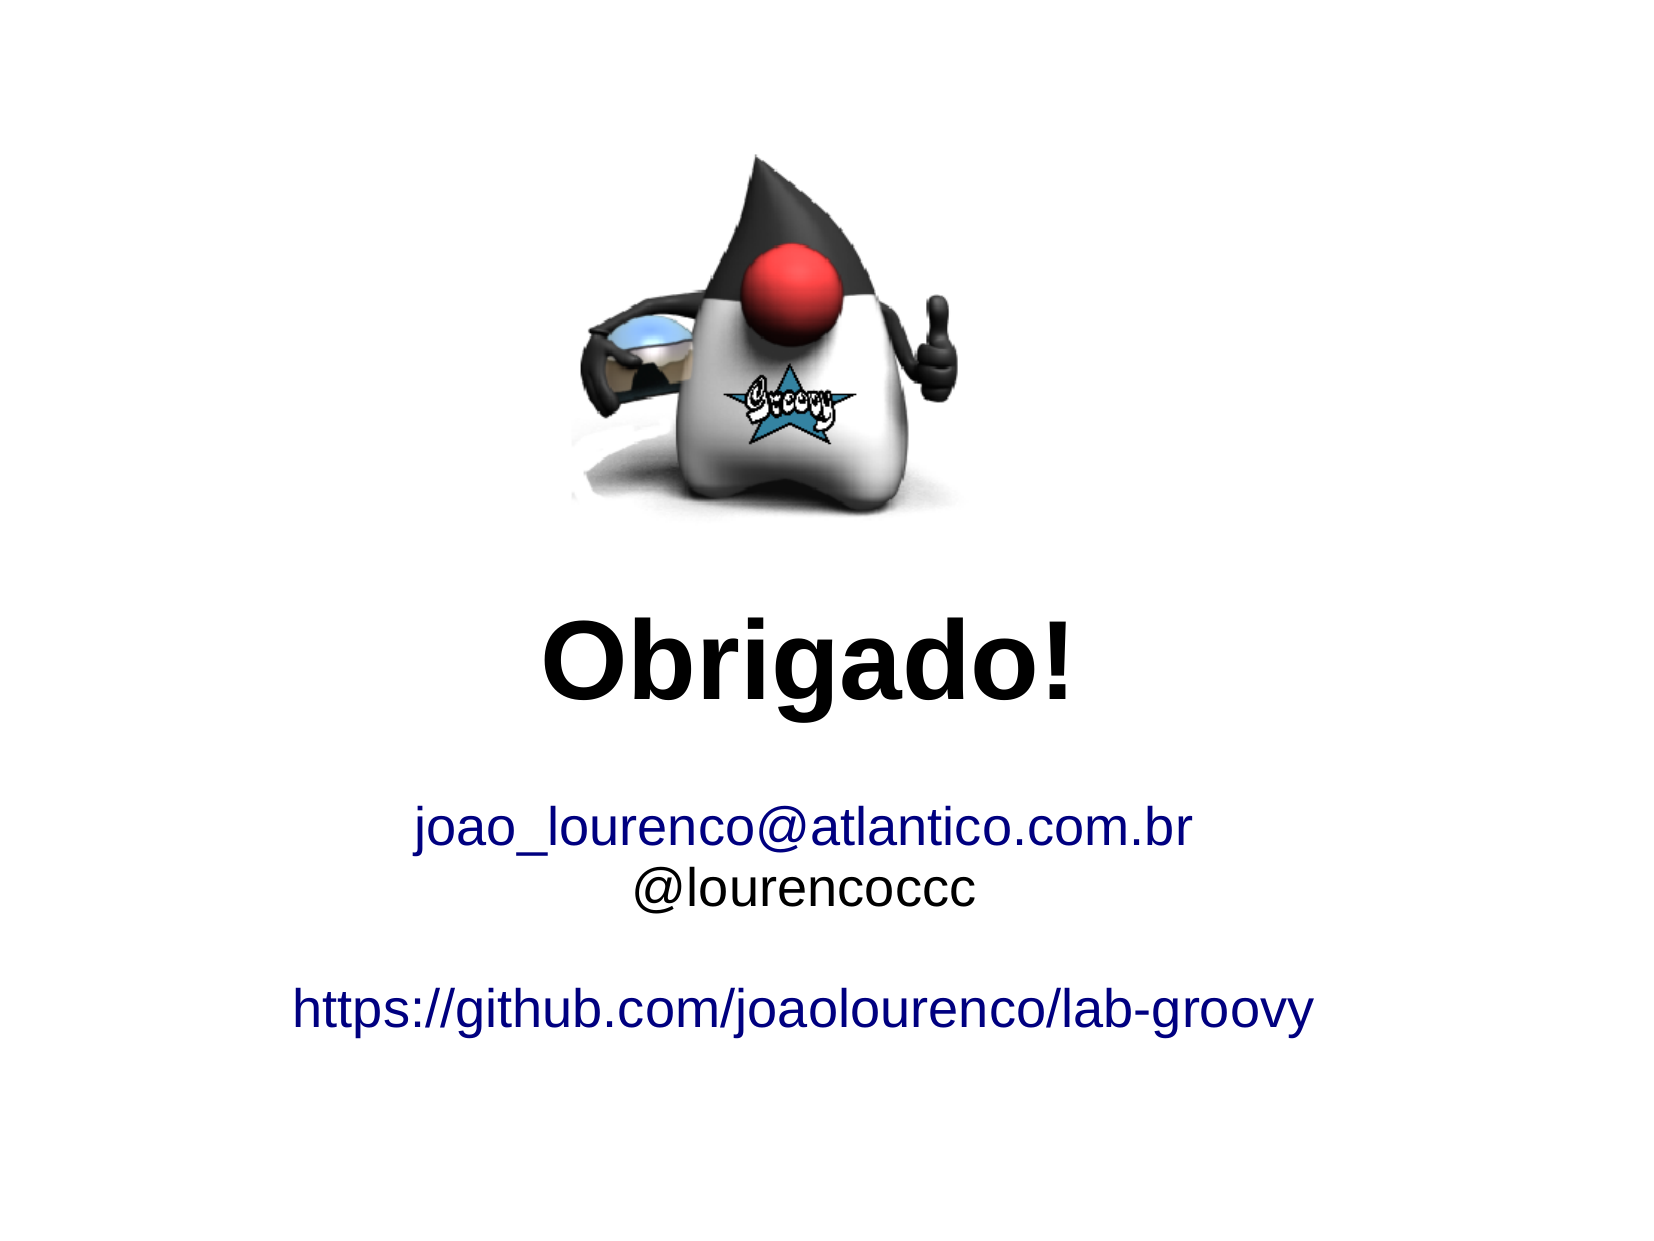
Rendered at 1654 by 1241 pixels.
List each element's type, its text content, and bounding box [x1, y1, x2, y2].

picture [5, 40, 1654, 733]
text_box Obrigado! [401, 590, 1217, 768]
text_box joao_lourenco@atlantico.com.br @lourencoccc https://github.com/joaolourenco/lab-groovy [219, 789, 1390, 1107]
